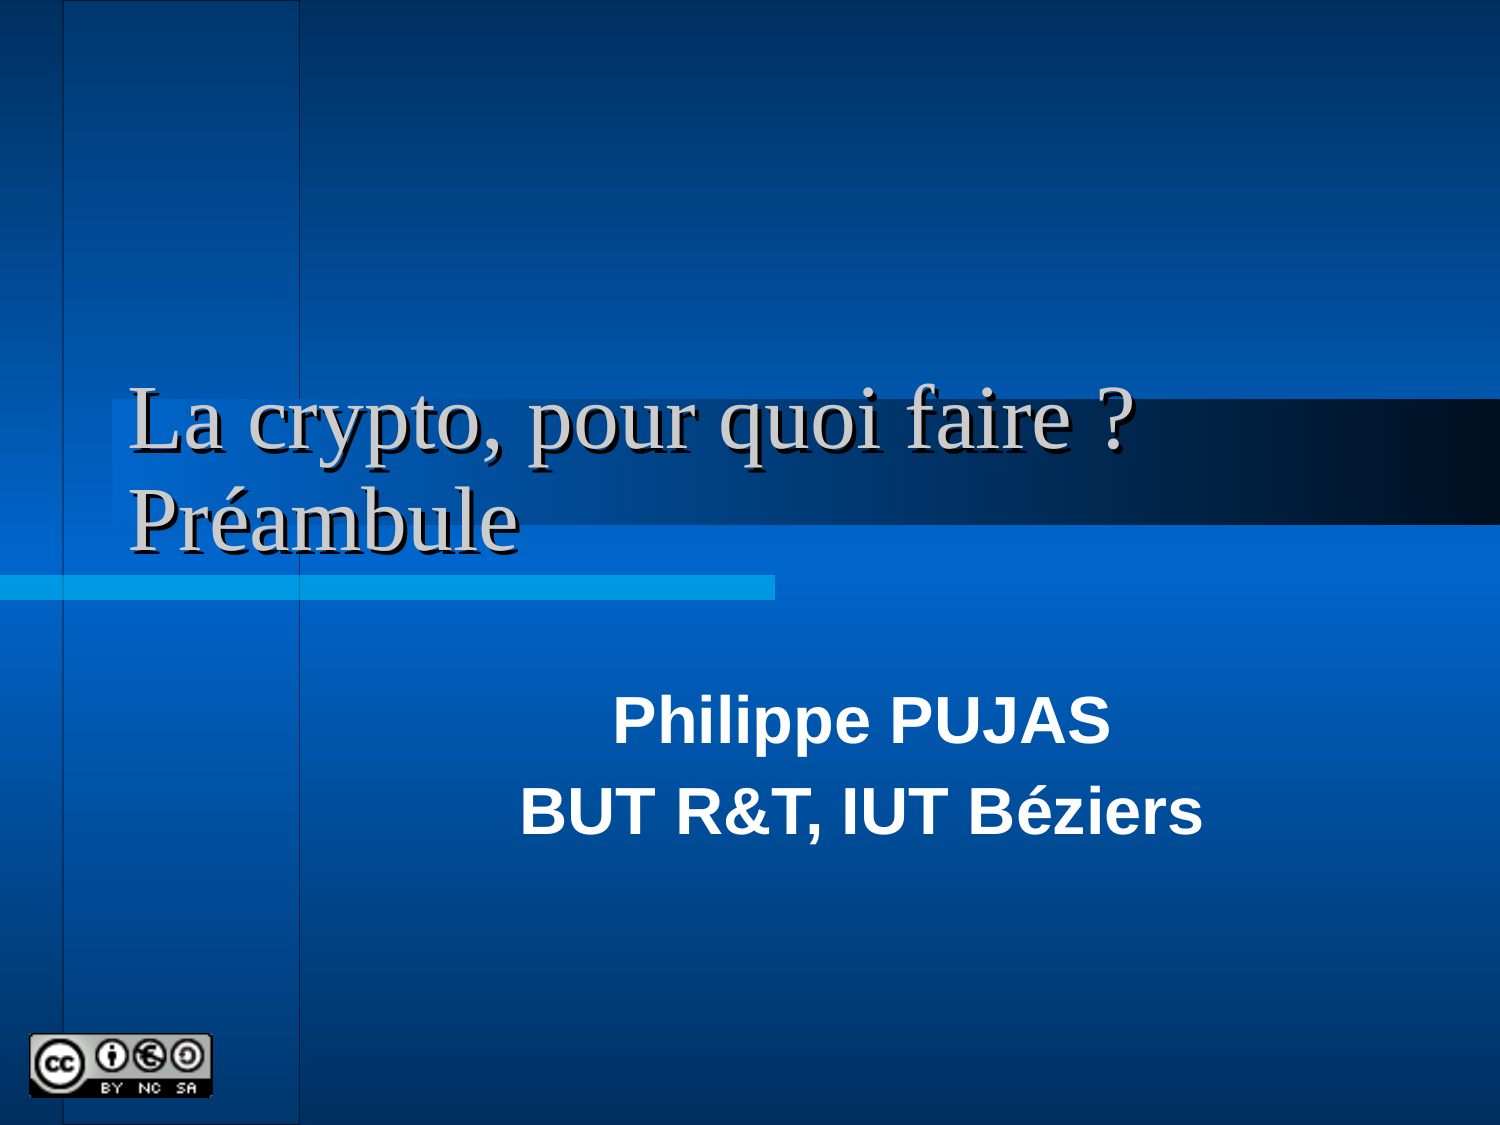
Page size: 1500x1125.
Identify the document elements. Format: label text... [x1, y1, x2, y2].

subtitle Philippe PUJAS BUT R&T, IUT Béziers [337, 675, 1388, 963]
picture [29, 1033, 213, 1098]
title La crypto, pour quoi faire ? Préambule [112, 308, 1388, 630]
